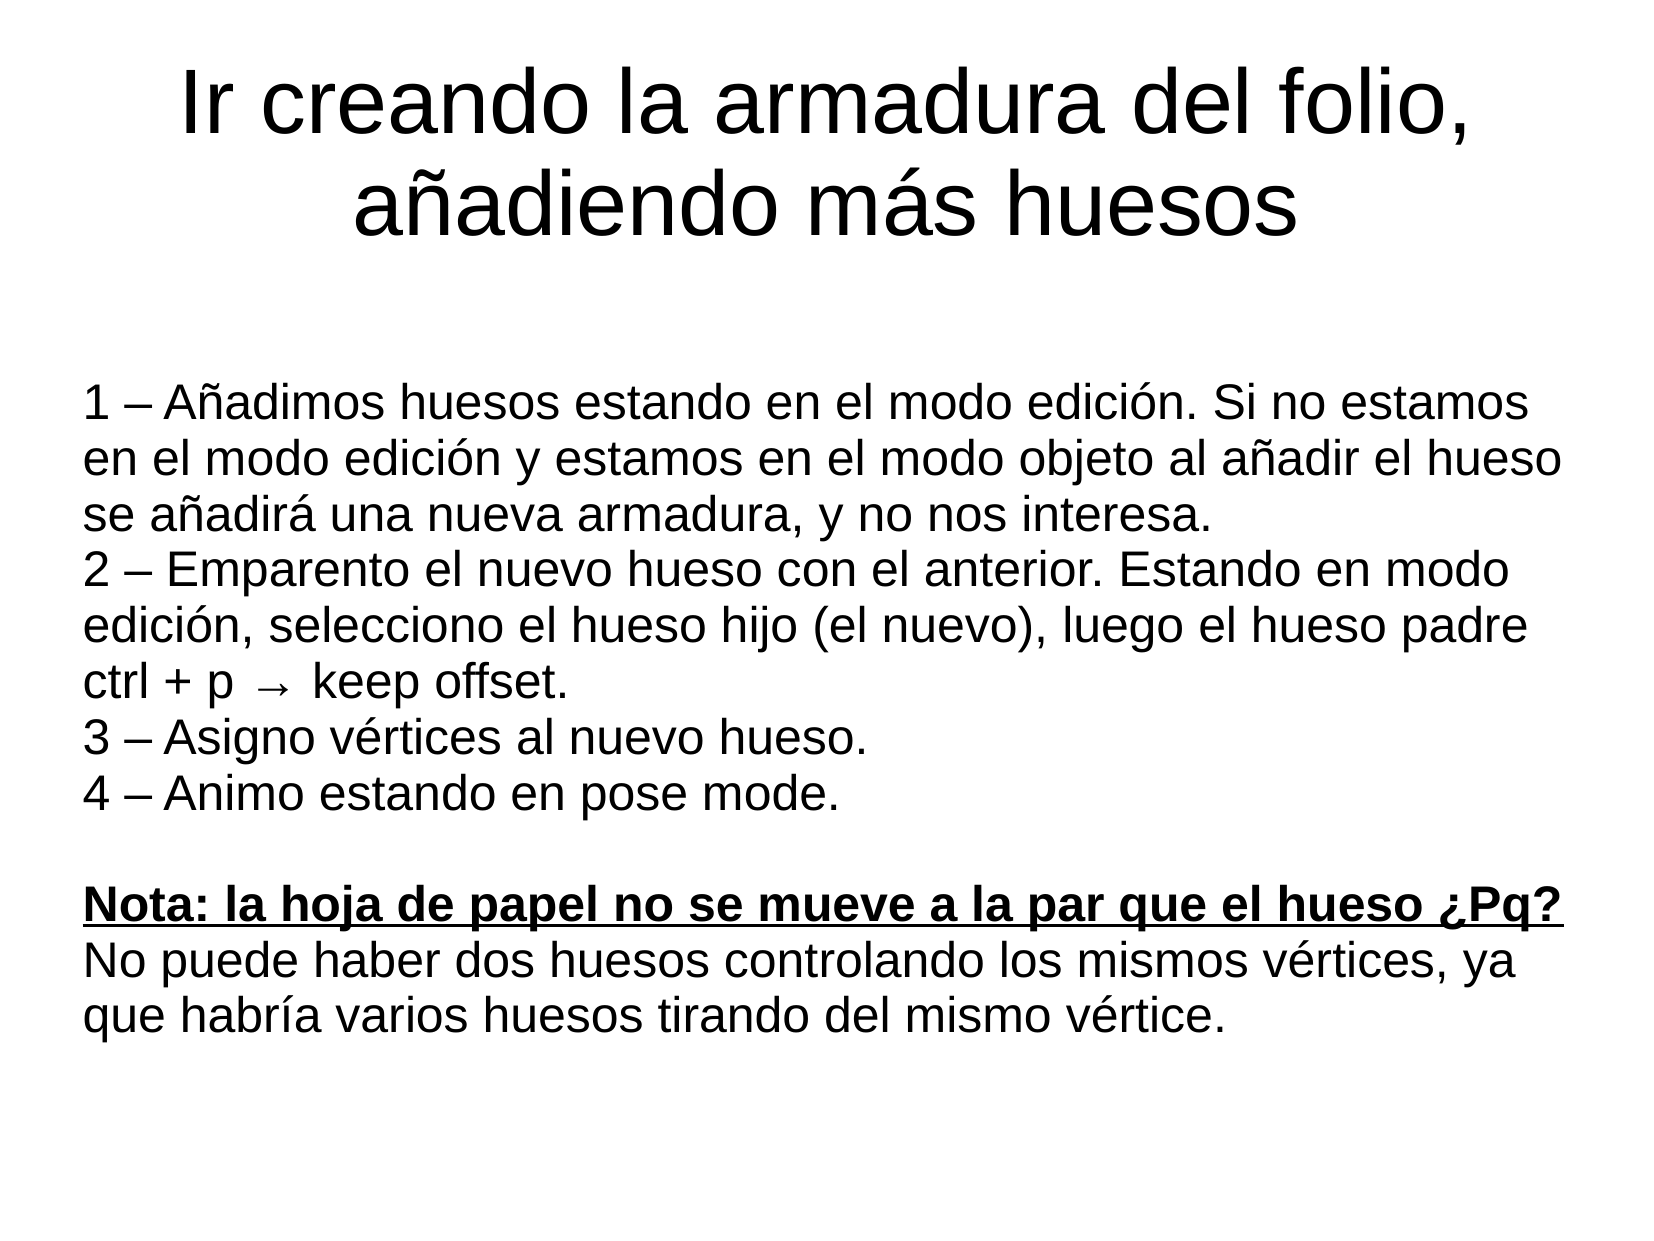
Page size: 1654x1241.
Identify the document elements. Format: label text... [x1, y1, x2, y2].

title Ir creando la armadura del folio, añadiendo más huesos [82, 49, 1571, 257]
subtitle 1 – Añadimos huesos estando en el modo edición. Si no estamos en el modo edición y estamos en el modo objeto al añadir el hueso se añadirá una nueva armadura, y no nos interesa. 2 – Emparento el nuevo hueso con el anterior. Estando en modo edición, selecciono el hueso hijo (el nuevo), luego el hueso padre ctrl + p → keep offset. 3 – Asigno vértices al nuevo hueso. 4 – Animo estando en pose mode. Nota: la hoja de papel no se mueve a la par que el hueso ¿Pq? No puede haber dos huesos controlando los mismos vértices, ya que habría varios huesos tirando del mismo vértice. [82, 349, 1571, 1069]
